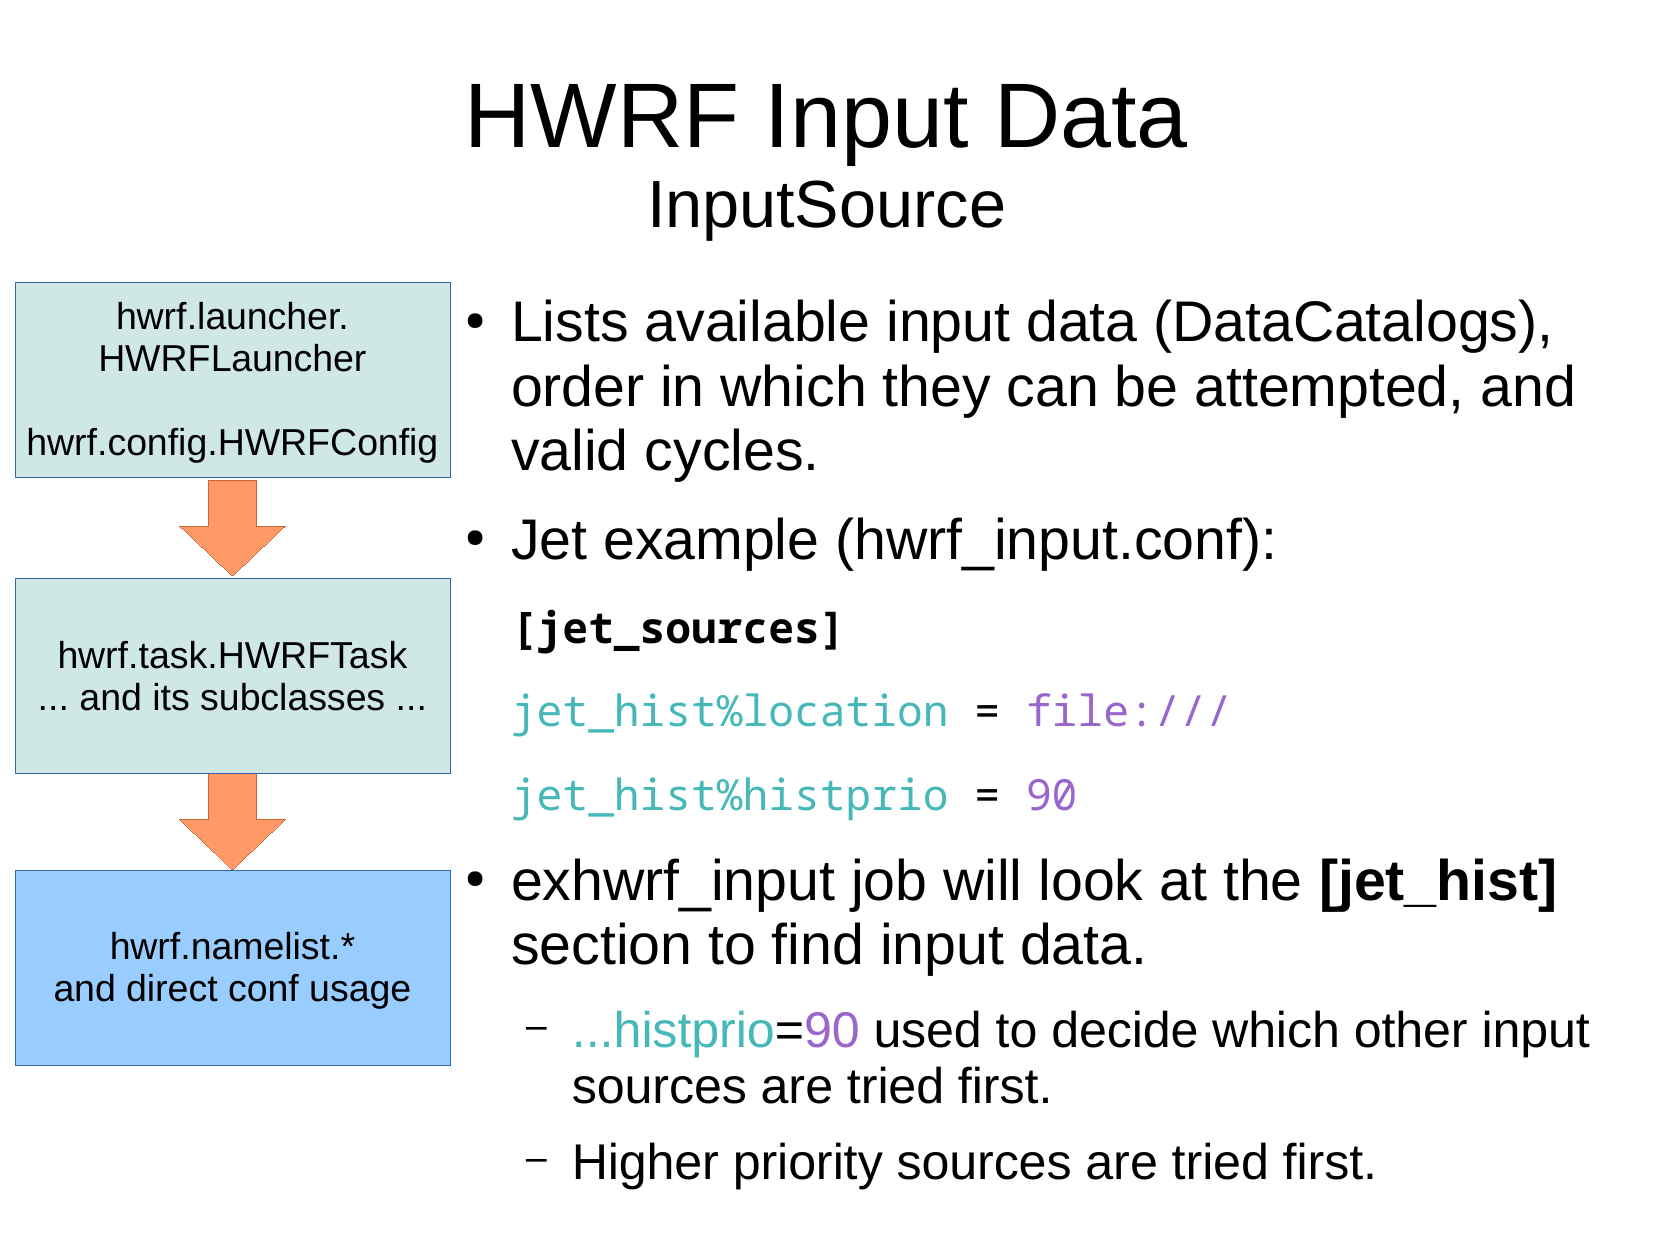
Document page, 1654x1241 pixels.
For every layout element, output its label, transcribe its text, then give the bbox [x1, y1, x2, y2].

list Lists available input data (DataCatalogs), order in which they can be attempted, and valid cycles. Jet example (hwrf_input.conf): [jet_sources] jet_hist%location = file:/// jet_hist%histprio = 90 exhwrf_input job will look at the [jet_hist] section to find input data. ...histprio=90 used to decide which other input sources are tried first. Higher priority sources are tried first. [450, 290, 1654, 1201]
text_box hwrf.namelist.* and direct conf usage [15, 870, 451, 1066]
text_box [179, 774, 286, 870]
text_box hwrf.launcher. HWRFLauncher hwrf.config.HWRFConfig [15, 282, 451, 478]
text_box hwrf.task.HWRFTask ... and its subclasses ... [15, 578, 451, 774]
text_box [179, 480, 286, 576]
title HWRF Input Data InputSource [82, 49, 1571, 257]
